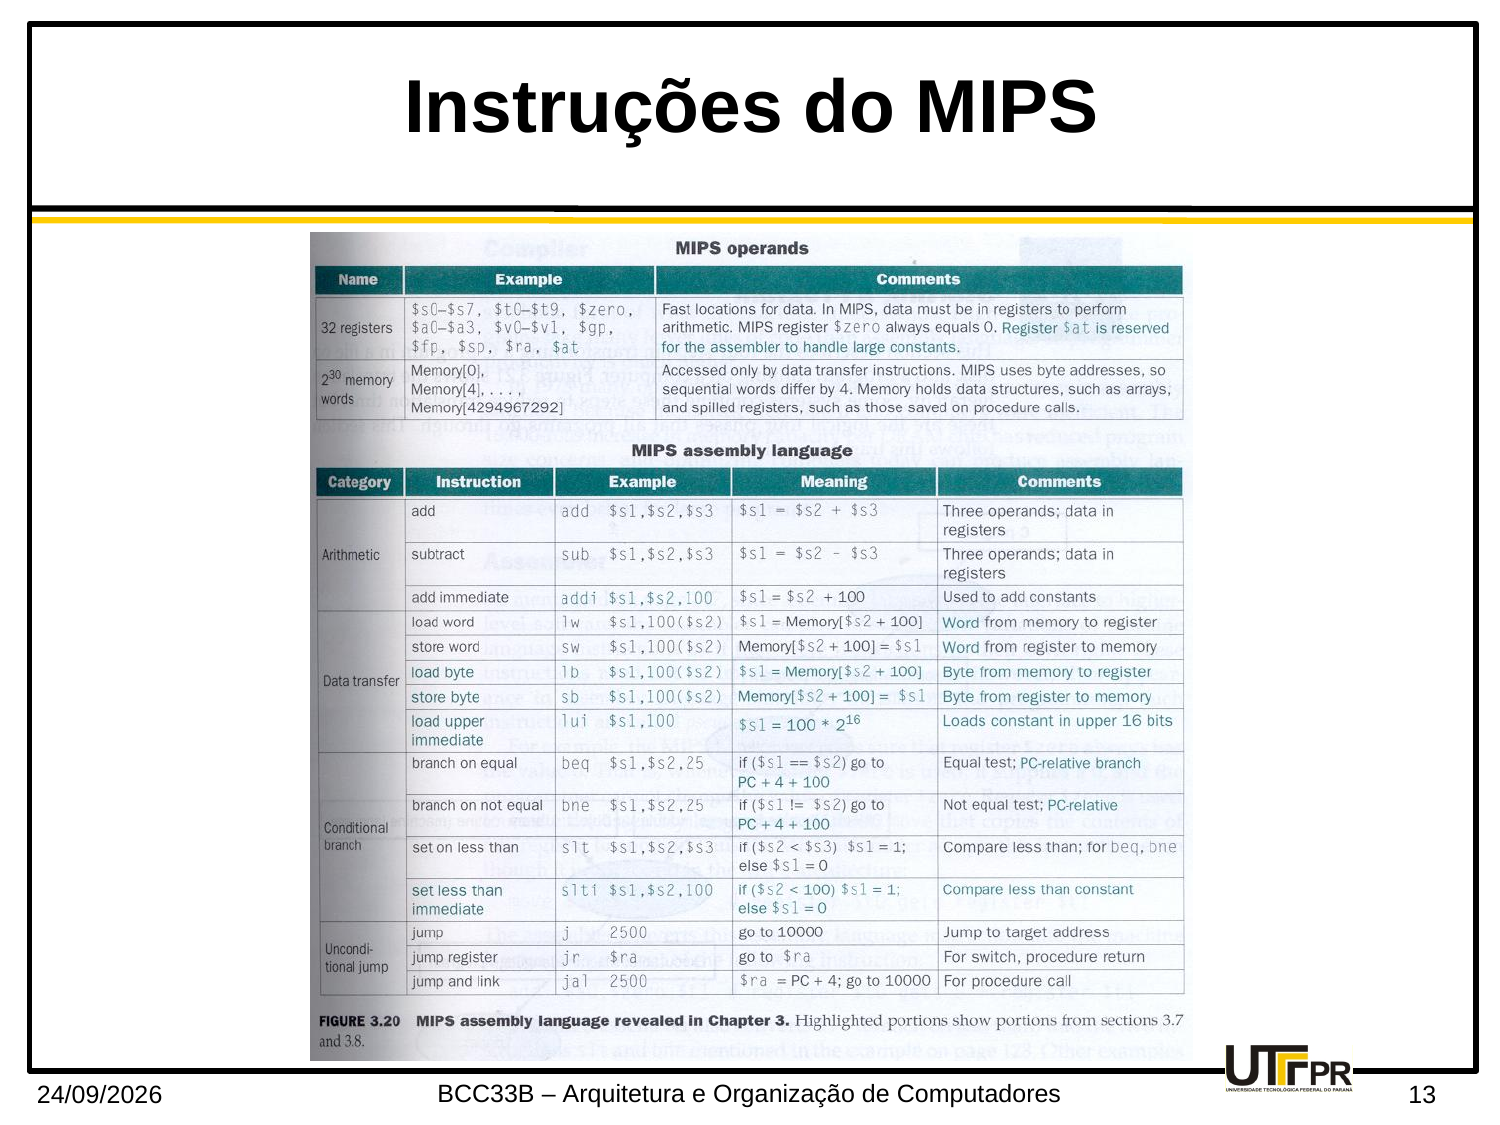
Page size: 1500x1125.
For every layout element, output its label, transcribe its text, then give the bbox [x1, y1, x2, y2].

picture [1225, 1045, 1353, 1092]
picture [310, 232, 1193, 1061]
title Instruções do MIPS [35, 11, 1469, 207]
